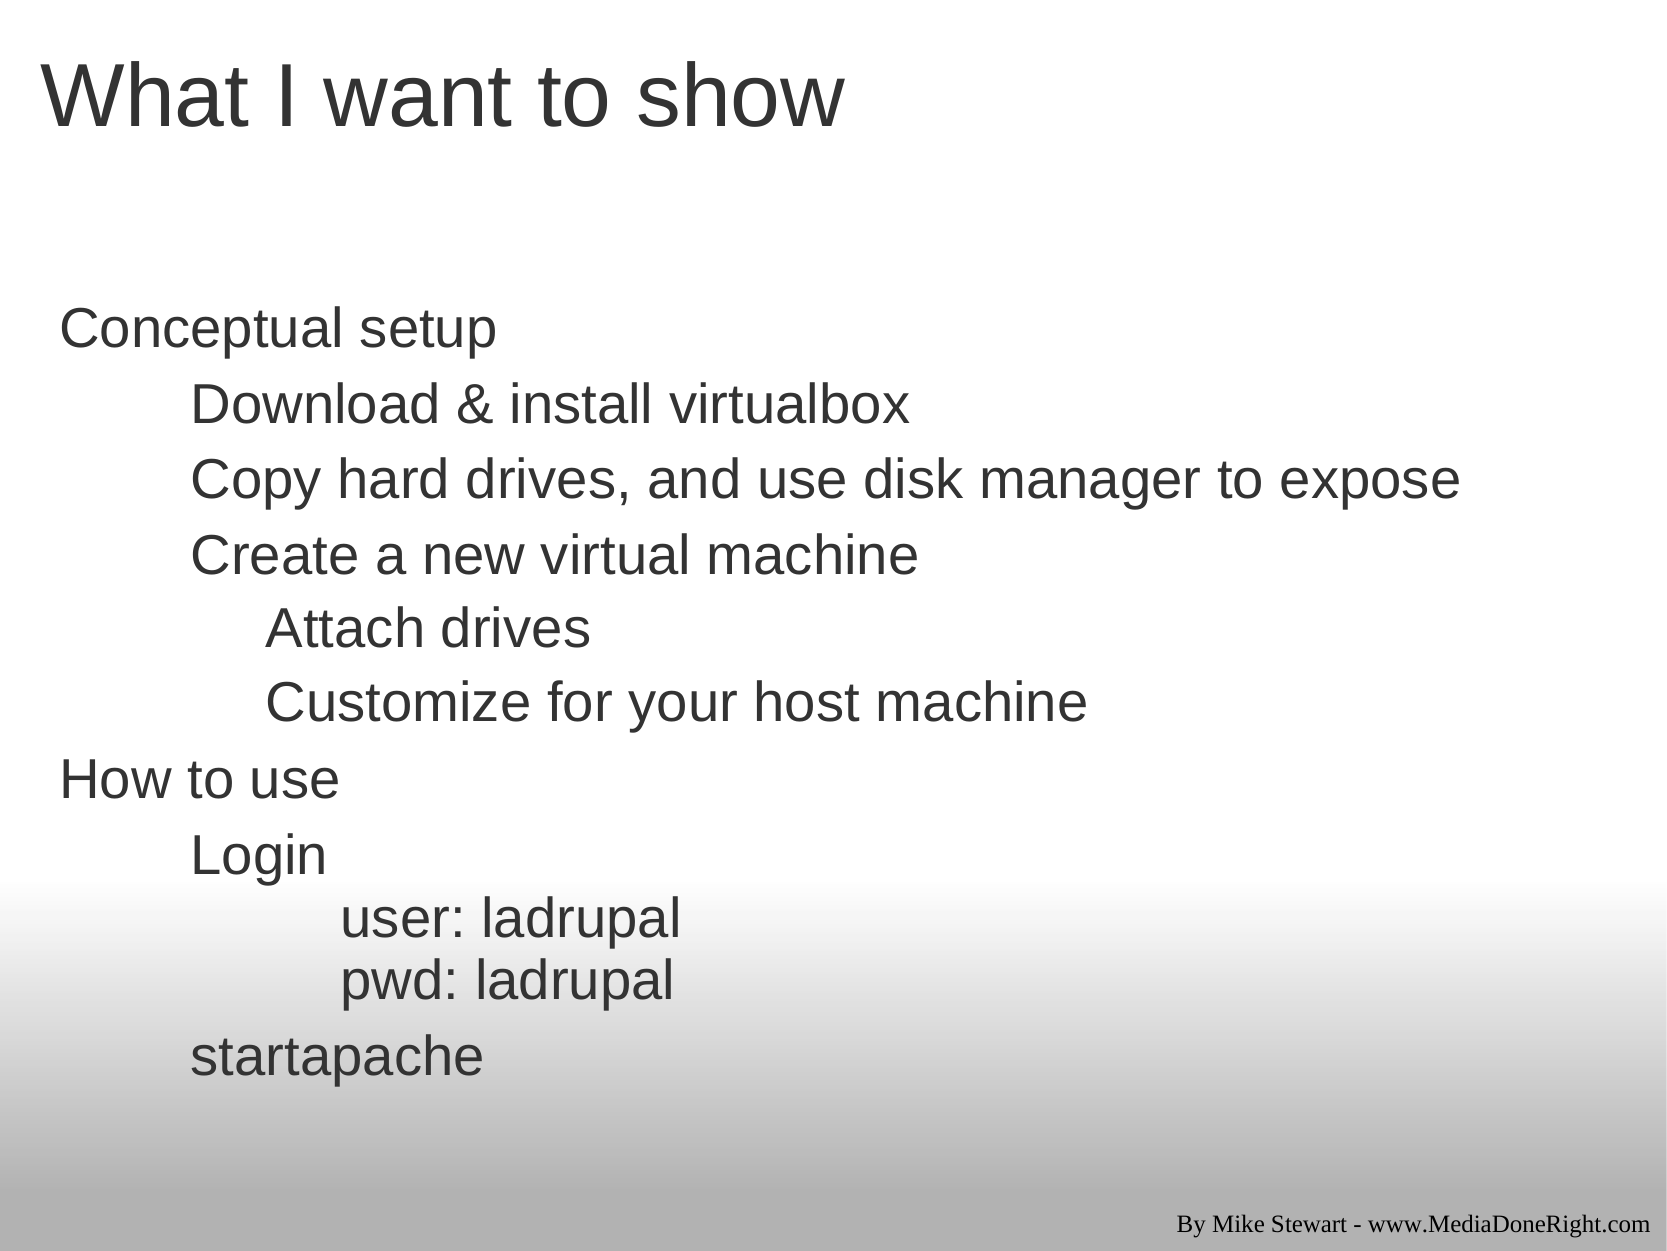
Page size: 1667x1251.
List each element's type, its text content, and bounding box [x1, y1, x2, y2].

picture [0, 0, 1667, 1251]
text_box By Mike Stewart - www.MediaDoneRight.com [1162, 1200, 1666, 1246]
title What I want to show [40, 50, 1627, 201]
list Conceptual setup Download & install virtualbox Copy hard drives, and use disk manager to expose Create a new virtual machine Attach drives Customize for your host machine How to use Login user: ladrupal pwd: ladrupal startapache [40, 300, 1627, 1201]
